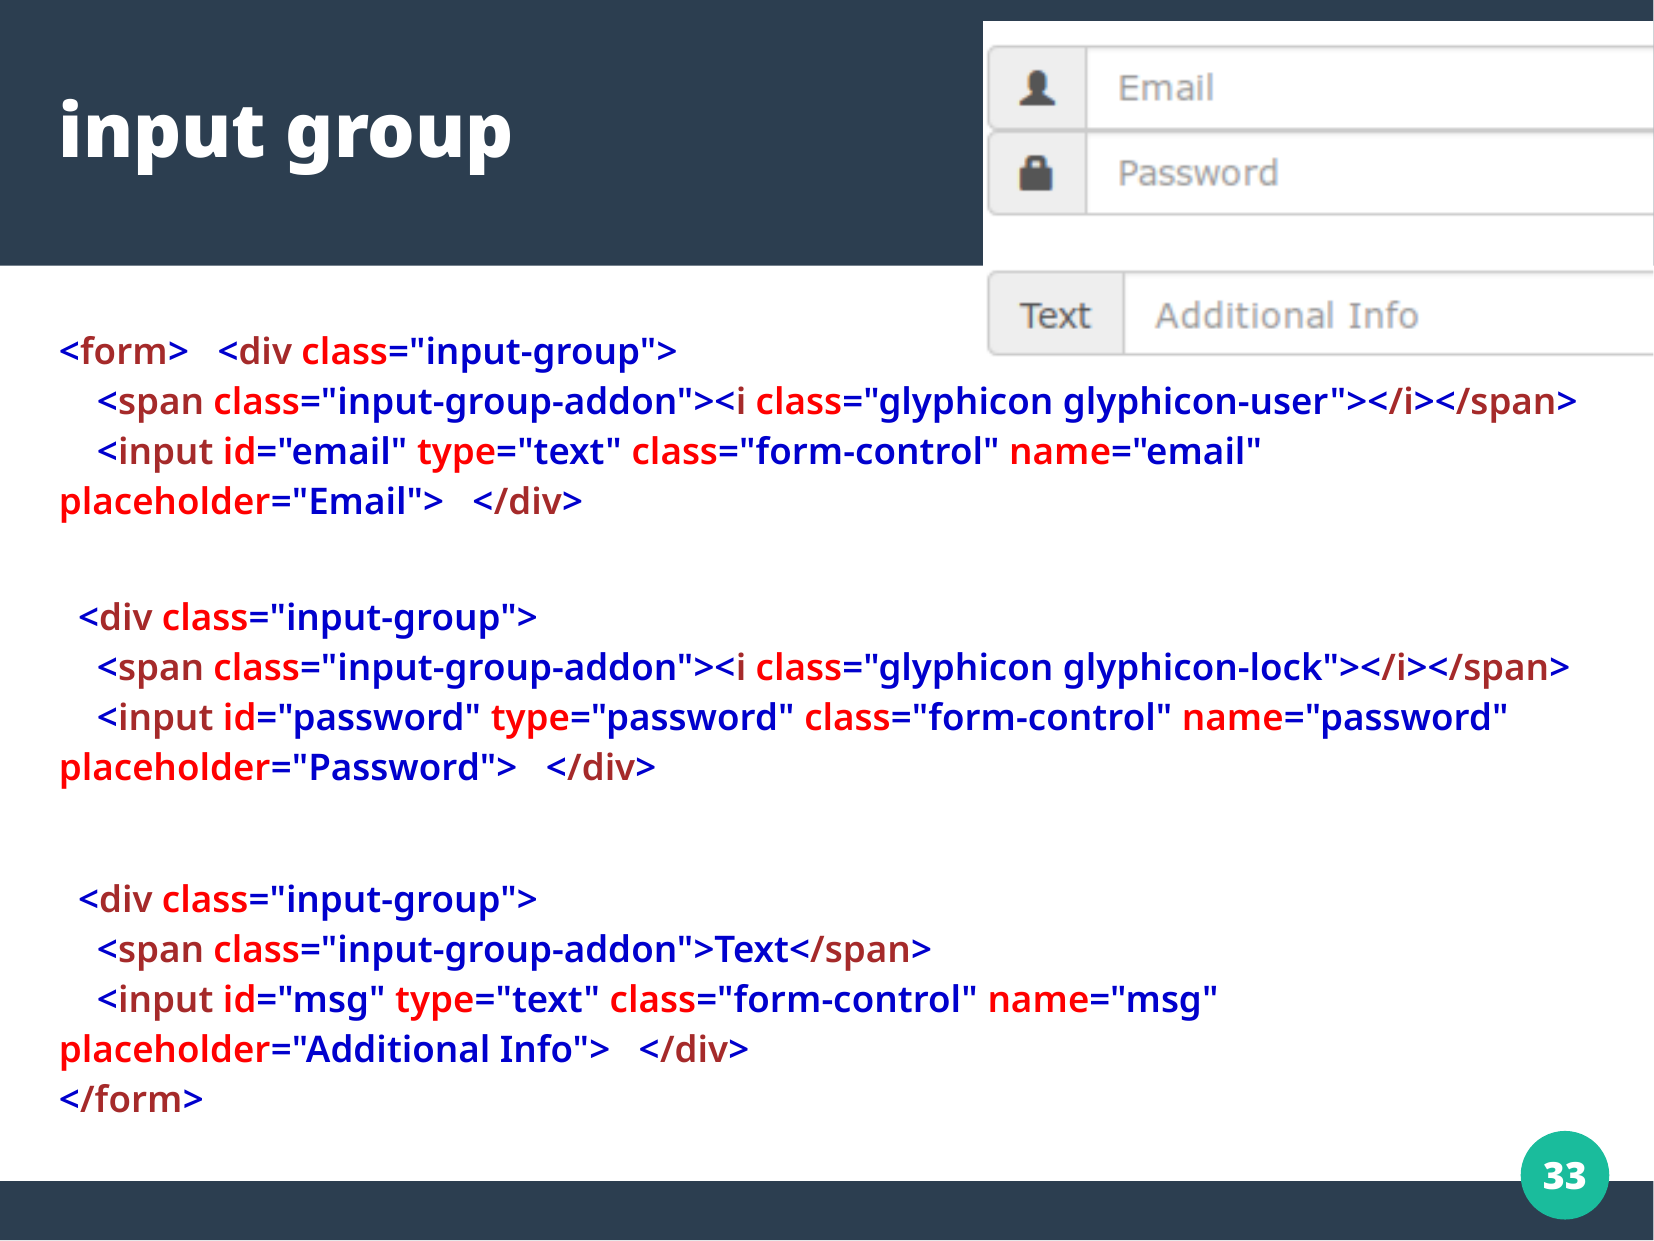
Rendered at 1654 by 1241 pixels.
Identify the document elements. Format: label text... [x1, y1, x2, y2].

title input group [59, 49, 1595, 207]
list <form> <div class="input-group"> <span class="input-group-addon"><i class="glyphicon glyphicon-user"></i></span> <input id="email" type="text" class="form-control" name="email" placeholder="Email"> </div> <div class="input-group"> <span class="input-group-addon"><i class="glyphicon glyphicon-lock"></i></span> <input id="password" type="password" class="form-control" name="password" placeholder="Password"> </div> <div class="input-group"> <span class="input-group-addon">Text</span> <input id="msg" type="text" class="form-control" name="msg" placeholder="Additional Info"> </div> </form> [59, 324, 1595, 1152]
picture [983, 21, 1654, 384]
